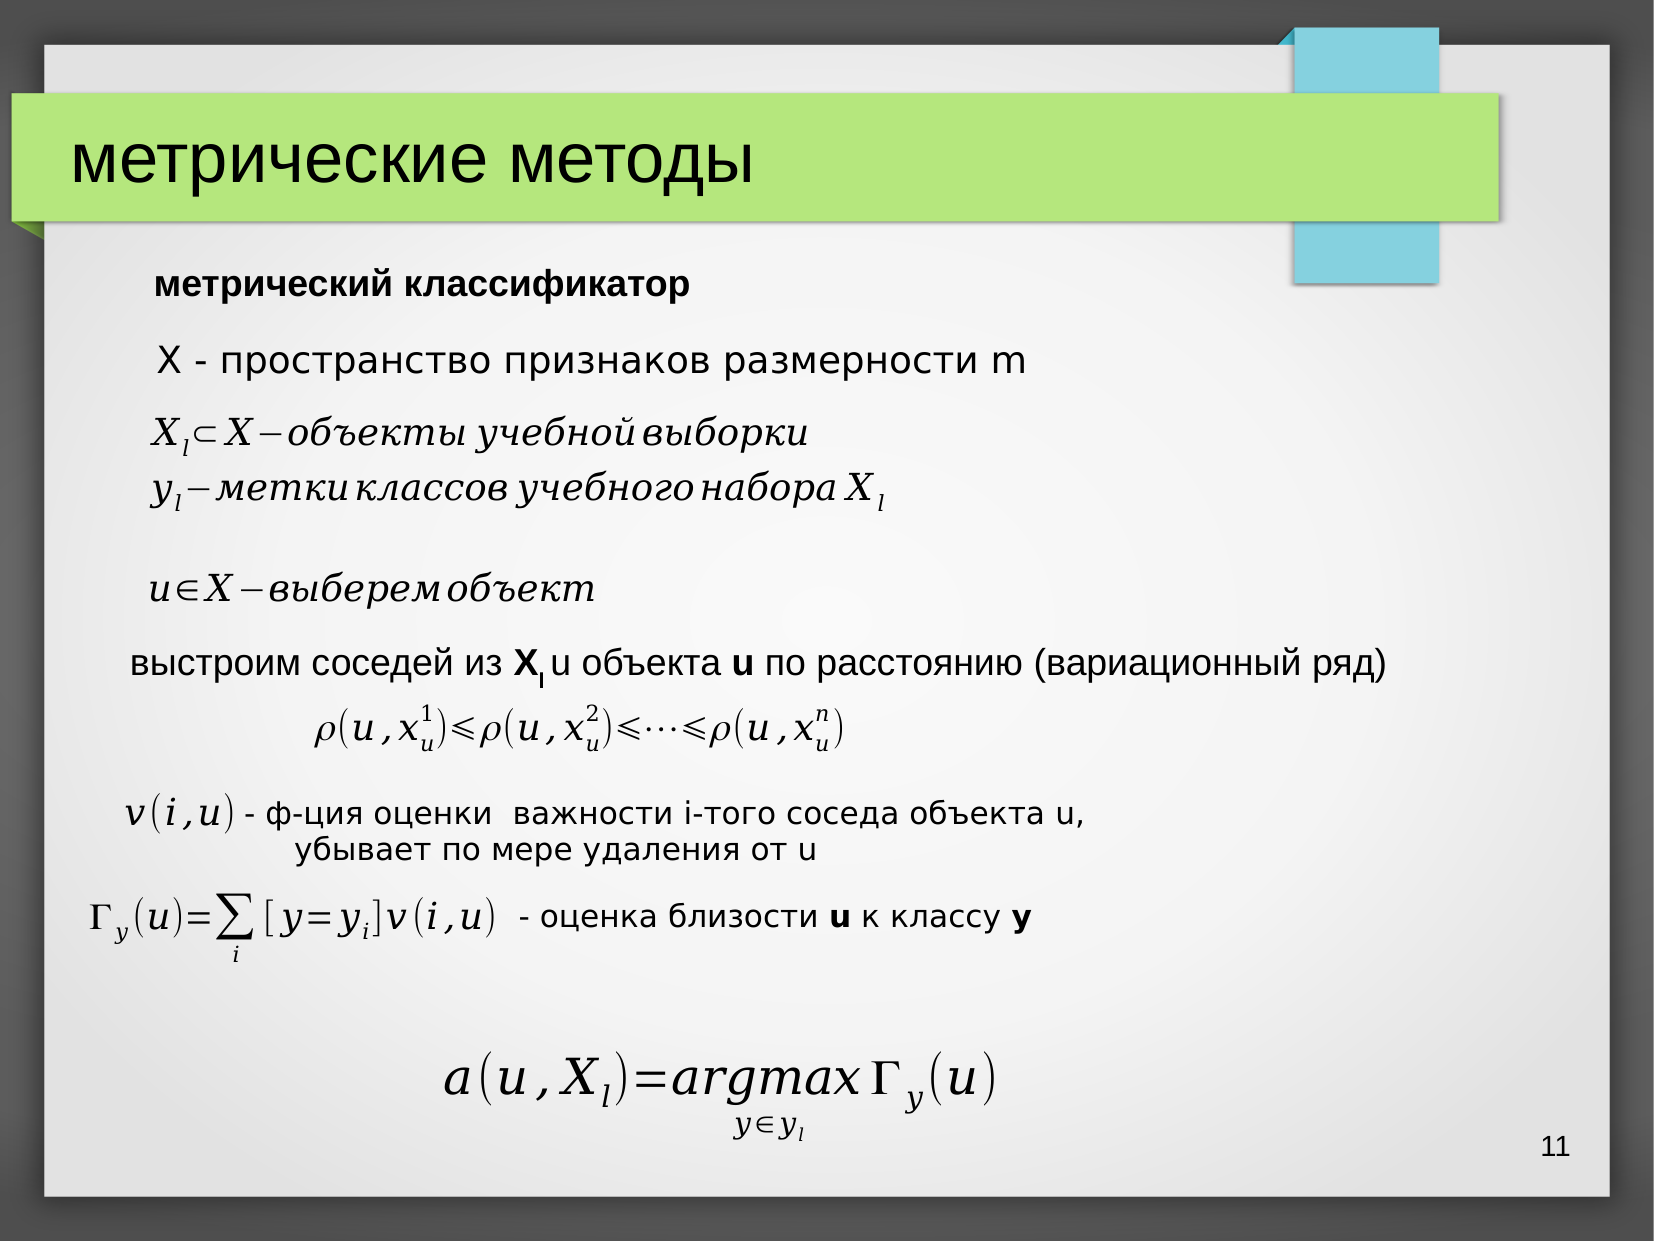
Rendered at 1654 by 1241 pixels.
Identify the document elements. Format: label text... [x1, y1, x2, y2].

chart [437, 1047, 1004, 1146]
text_box выстроим соседей из Xl u объекта u по расстоянию (вариационный ряд) [129, 637, 1512, 697]
text_box X - пространство признаков размерности m [141, 331, 1043, 392]
title метрические методы [70, 118, 1205, 199]
chart [82, 890, 504, 969]
text_box - оценка близости u к классу y [494, 890, 1052, 950]
chart [141, 410, 816, 461]
chart [118, 791, 219, 837]
chart [141, 466, 891, 516]
chart [141, 566, 604, 611]
text_box - ф-ция оценки важности i-того соседа объекта u, убывает по мере удаления от u [219, 787, 1123, 879]
chart [307, 701, 851, 756]
subtitle метрический классификатор [153, 259, 815, 307]
picture [0, 0, 1654, 1241]
